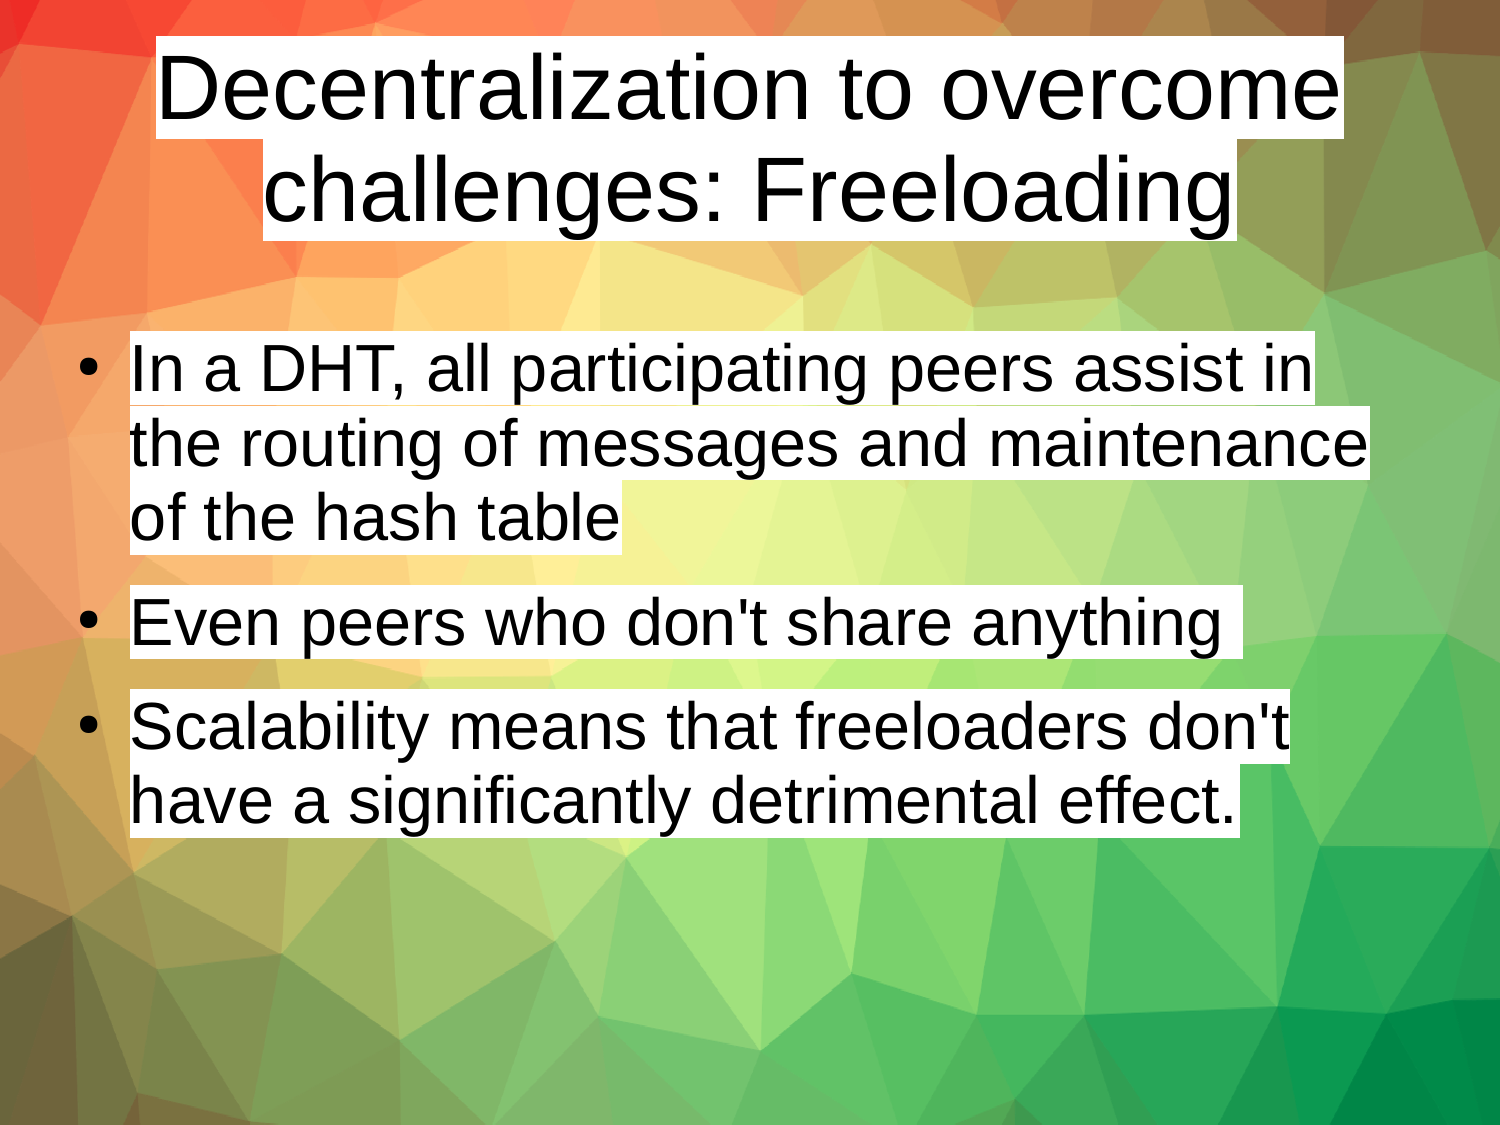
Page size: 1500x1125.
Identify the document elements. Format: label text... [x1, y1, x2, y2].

title Decentralization to overcome challenges: Freeloading [75, 36, 1426, 242]
list In a DHT, all participating peers assist in the routing of messages and maintenance of the hash table Even peers who don't share anything Scalability means that freeloaders don't have a significantly detrimental effect. [59, 330, 1390, 1096]
picture [0, 0, 1500, 1125]
